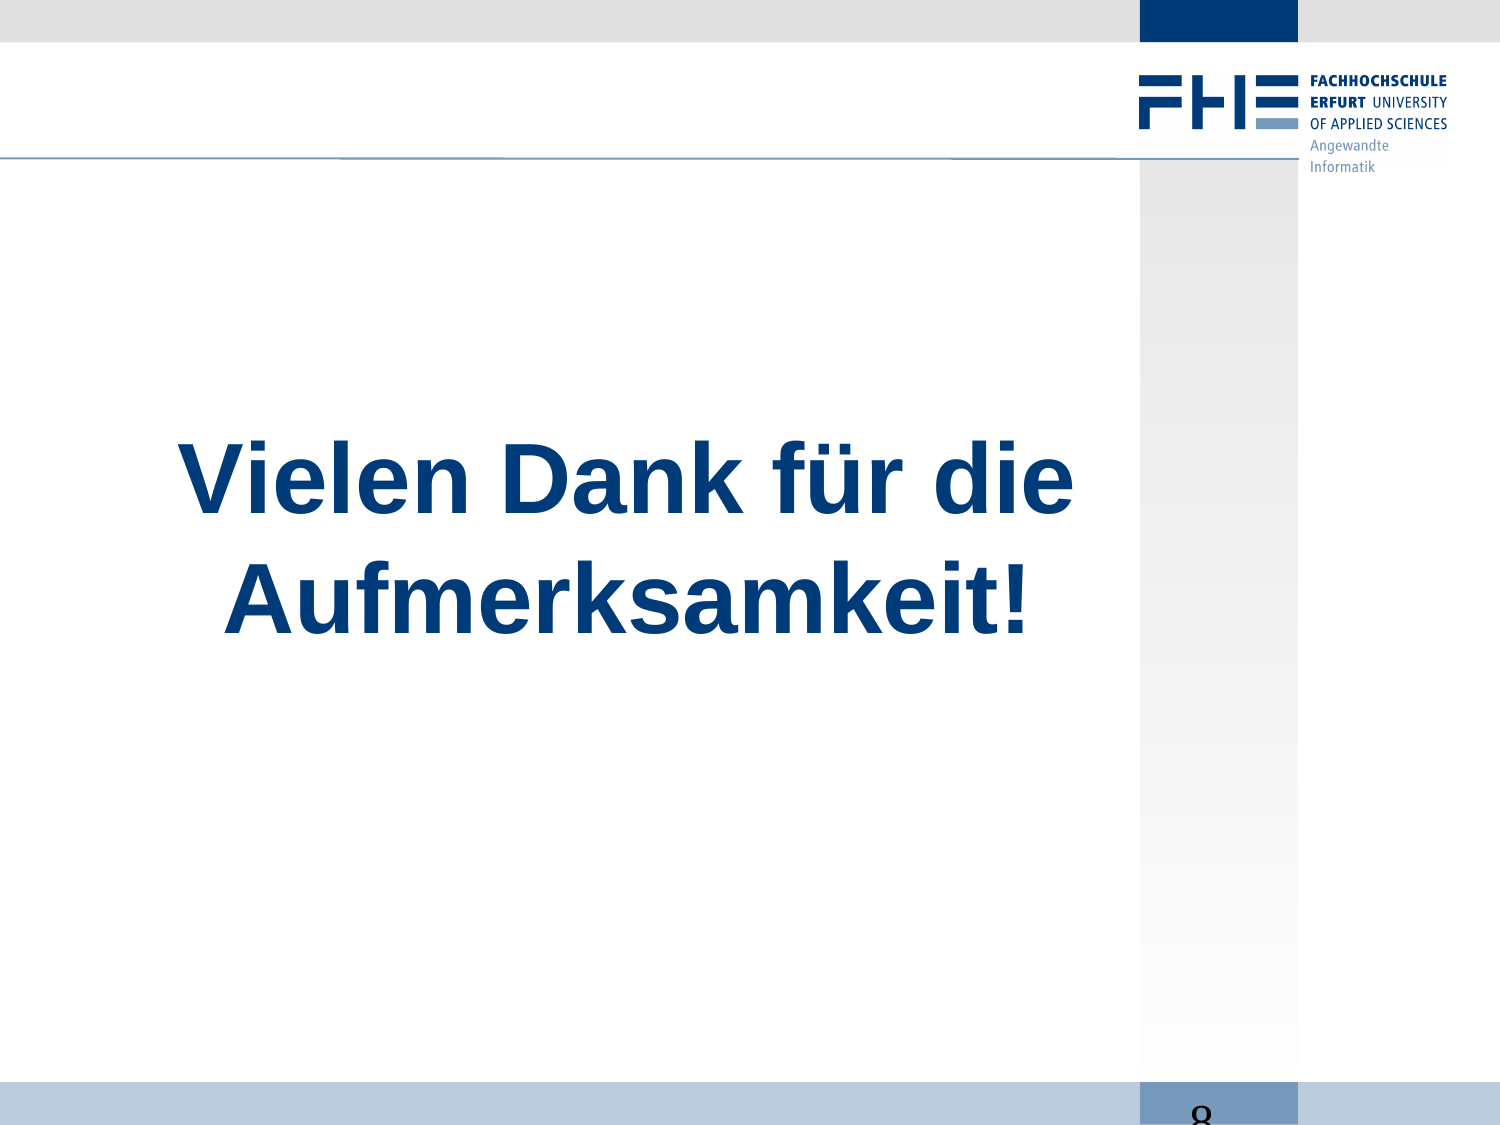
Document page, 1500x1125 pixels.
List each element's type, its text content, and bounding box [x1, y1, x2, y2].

list Vielen Dank für die Aufmerksamkeit! [53, 172, 1146, 1083]
picture [1139, 75, 1447, 172]
